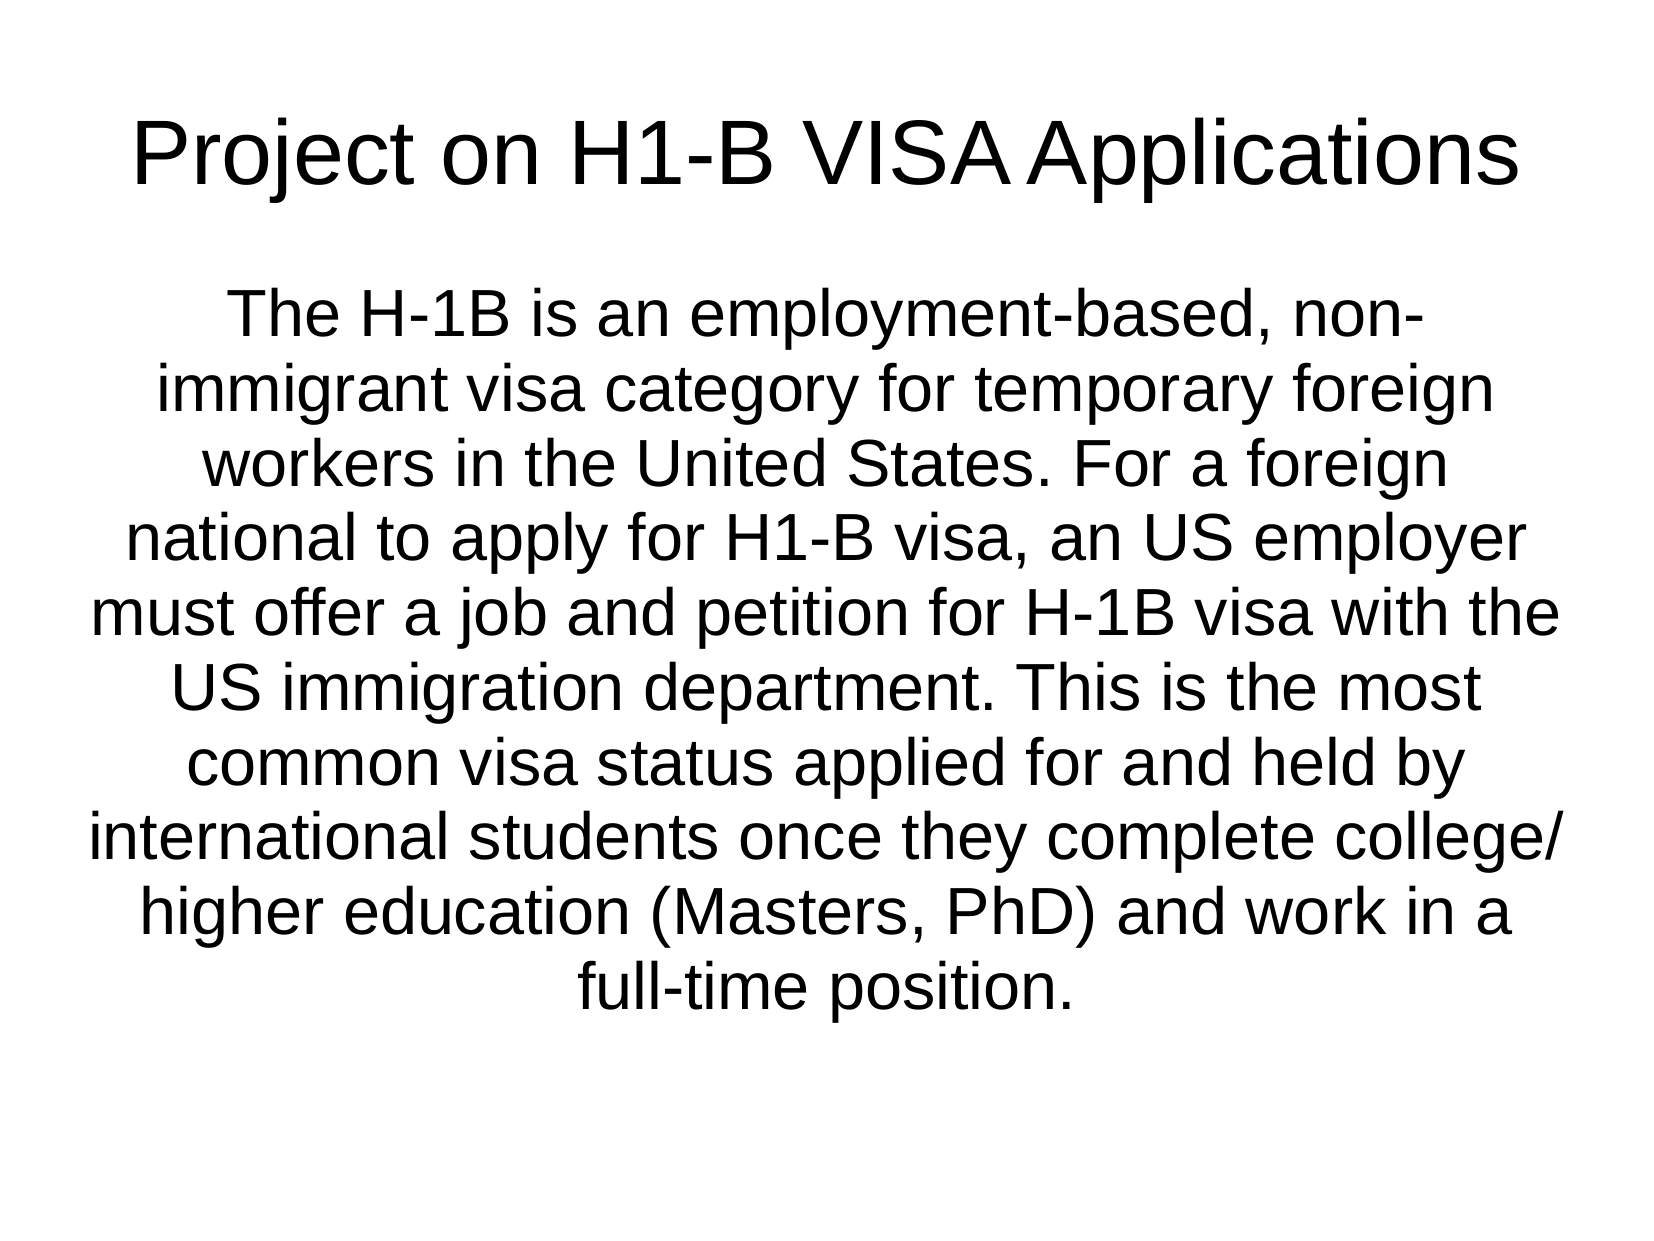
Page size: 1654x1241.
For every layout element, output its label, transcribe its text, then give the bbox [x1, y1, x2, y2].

title Project on H1-B VISA Applications [82, 49, 1571, 257]
subtitle The H-1B is an employment-based, non-immigrant visa category for temporary foreign workers in the United States. For a foreign national to apply for H1-B visa, an US employer must offer a job and petition for H-1B visa with the US immigration department. This is the most common visa status applied for and held by international students once they complete college/ higher education (Masters, PhD) and work in a full-time position. [82, 275, 1571, 1024]
